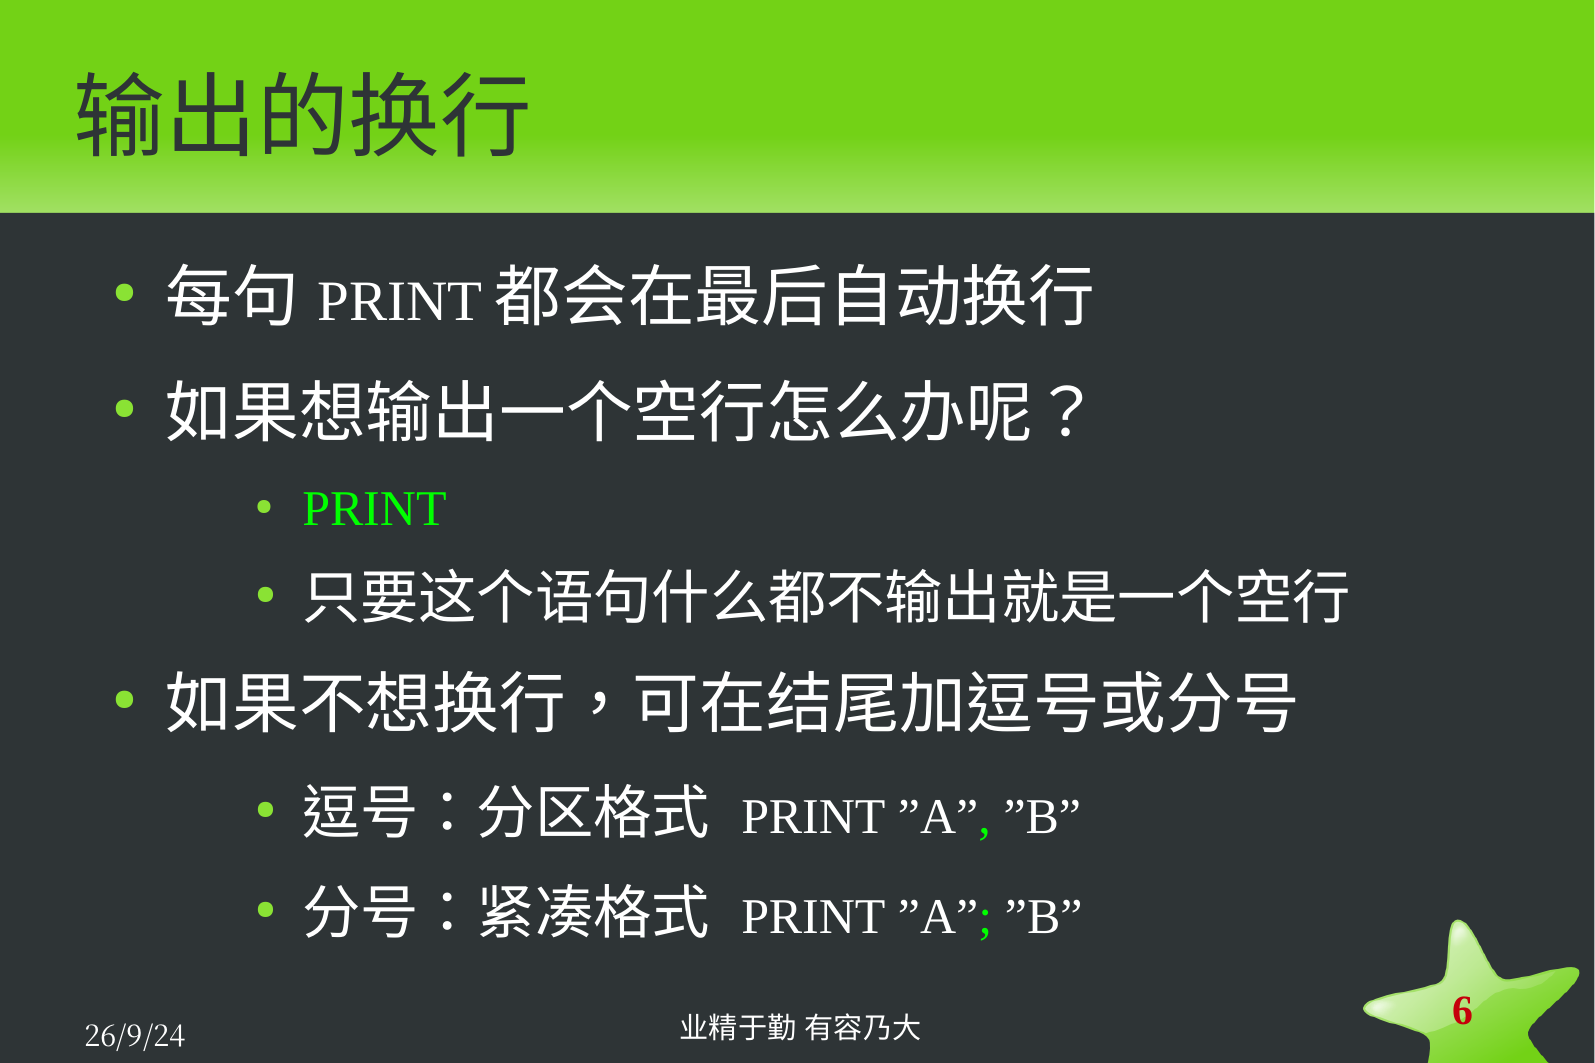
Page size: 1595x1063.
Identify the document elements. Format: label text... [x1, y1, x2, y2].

title 输出的换行 [74, 25, 1510, 203]
picture [0, 0, 1595, 1063]
list 每句PRINT都会在最后自动换行 如果想输出一个空行怎么办呢？ PRINT 只要这个语句什么都不输出就是一个空行 如果不想换行，可在结尾加逗号或分号 逗号：分区格式 PRINT ”A”, ”B” 分号：紧凑格式 PRINT ”A”; ”B” [79, 248, 1515, 951]
